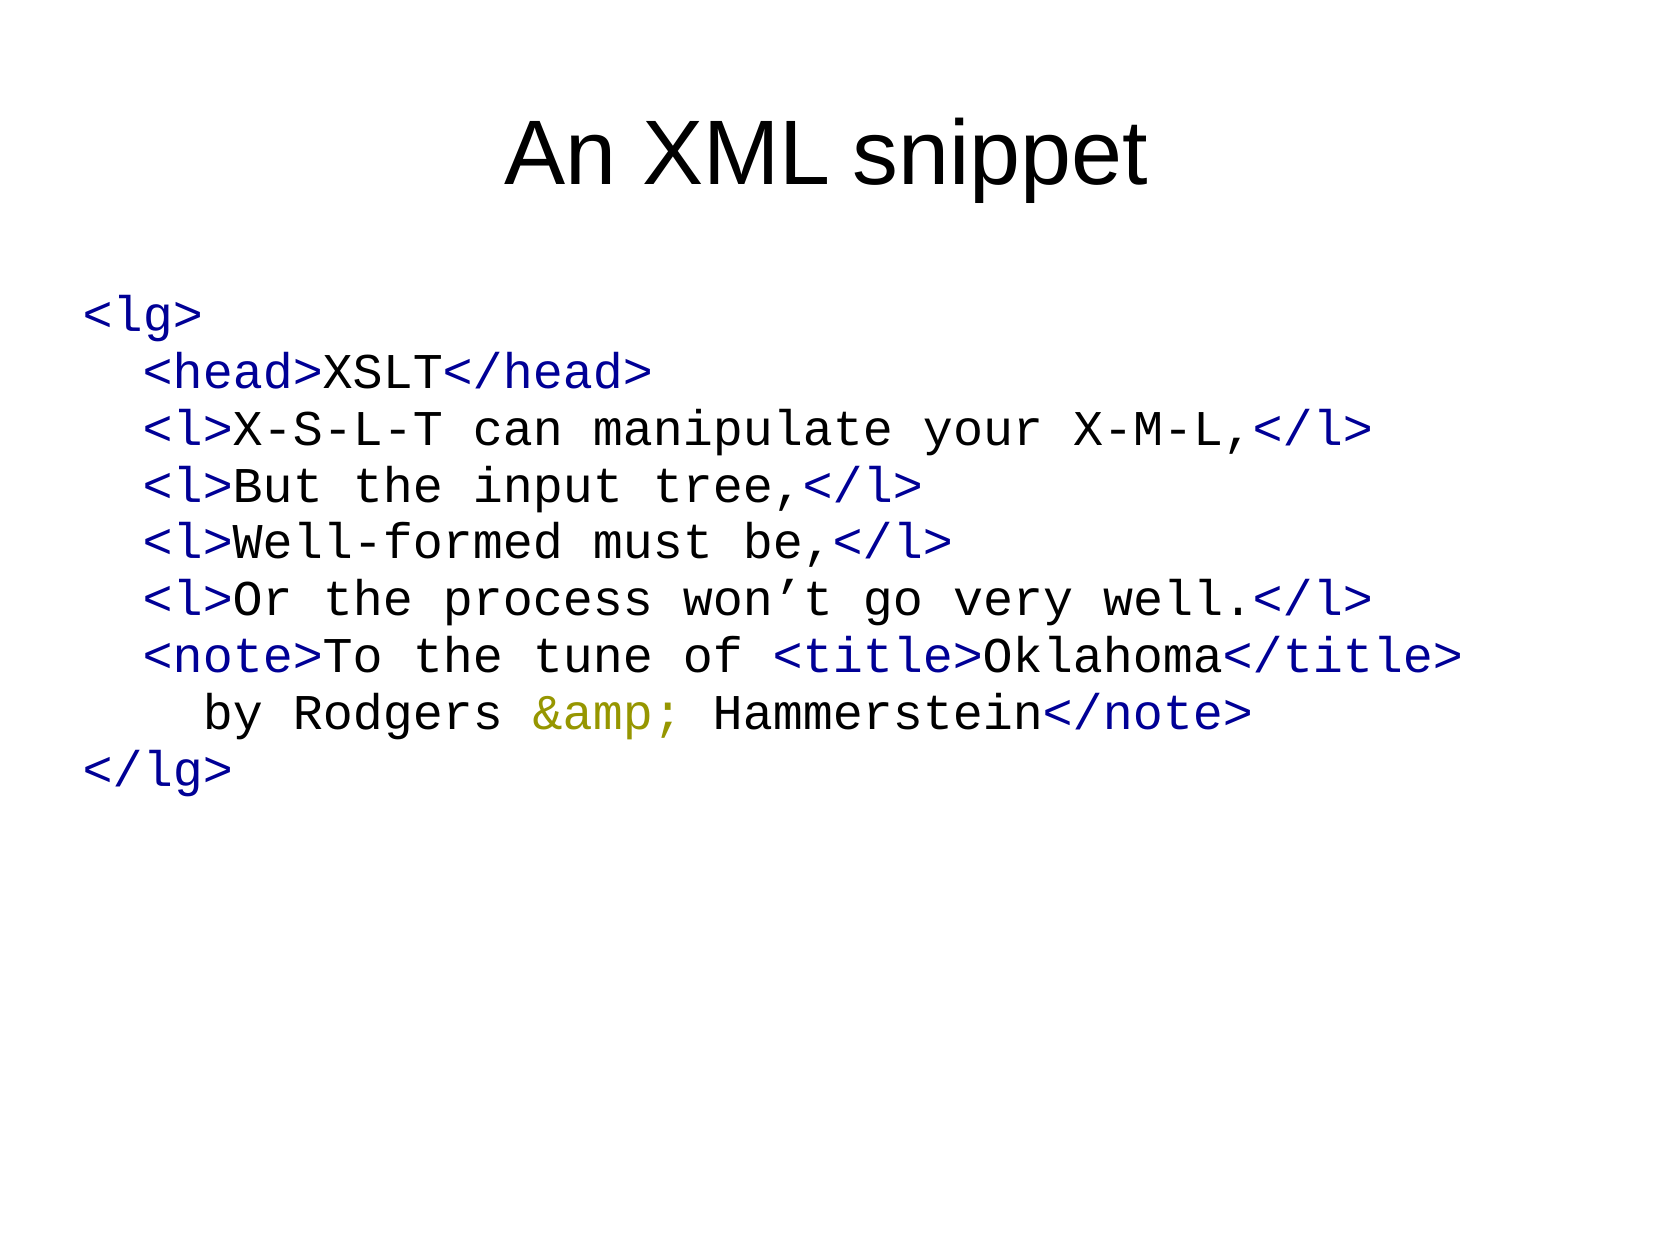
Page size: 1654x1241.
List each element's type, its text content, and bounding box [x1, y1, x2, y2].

title An XML snippet [82, 49, 1571, 257]
list <lg> <head>XSLT</head> <l>X-S-L-T can manipulate your X-M-L,</l> <l>But the input tree,</l> <l>Well-formed must be,</l> <l>Or the process won’t go very well.</l> <note>To the tune of <title>Oklahoma</title> by Rodgers &amp; Hammerstein</note> </lg> [82, 290, 1571, 1010]
